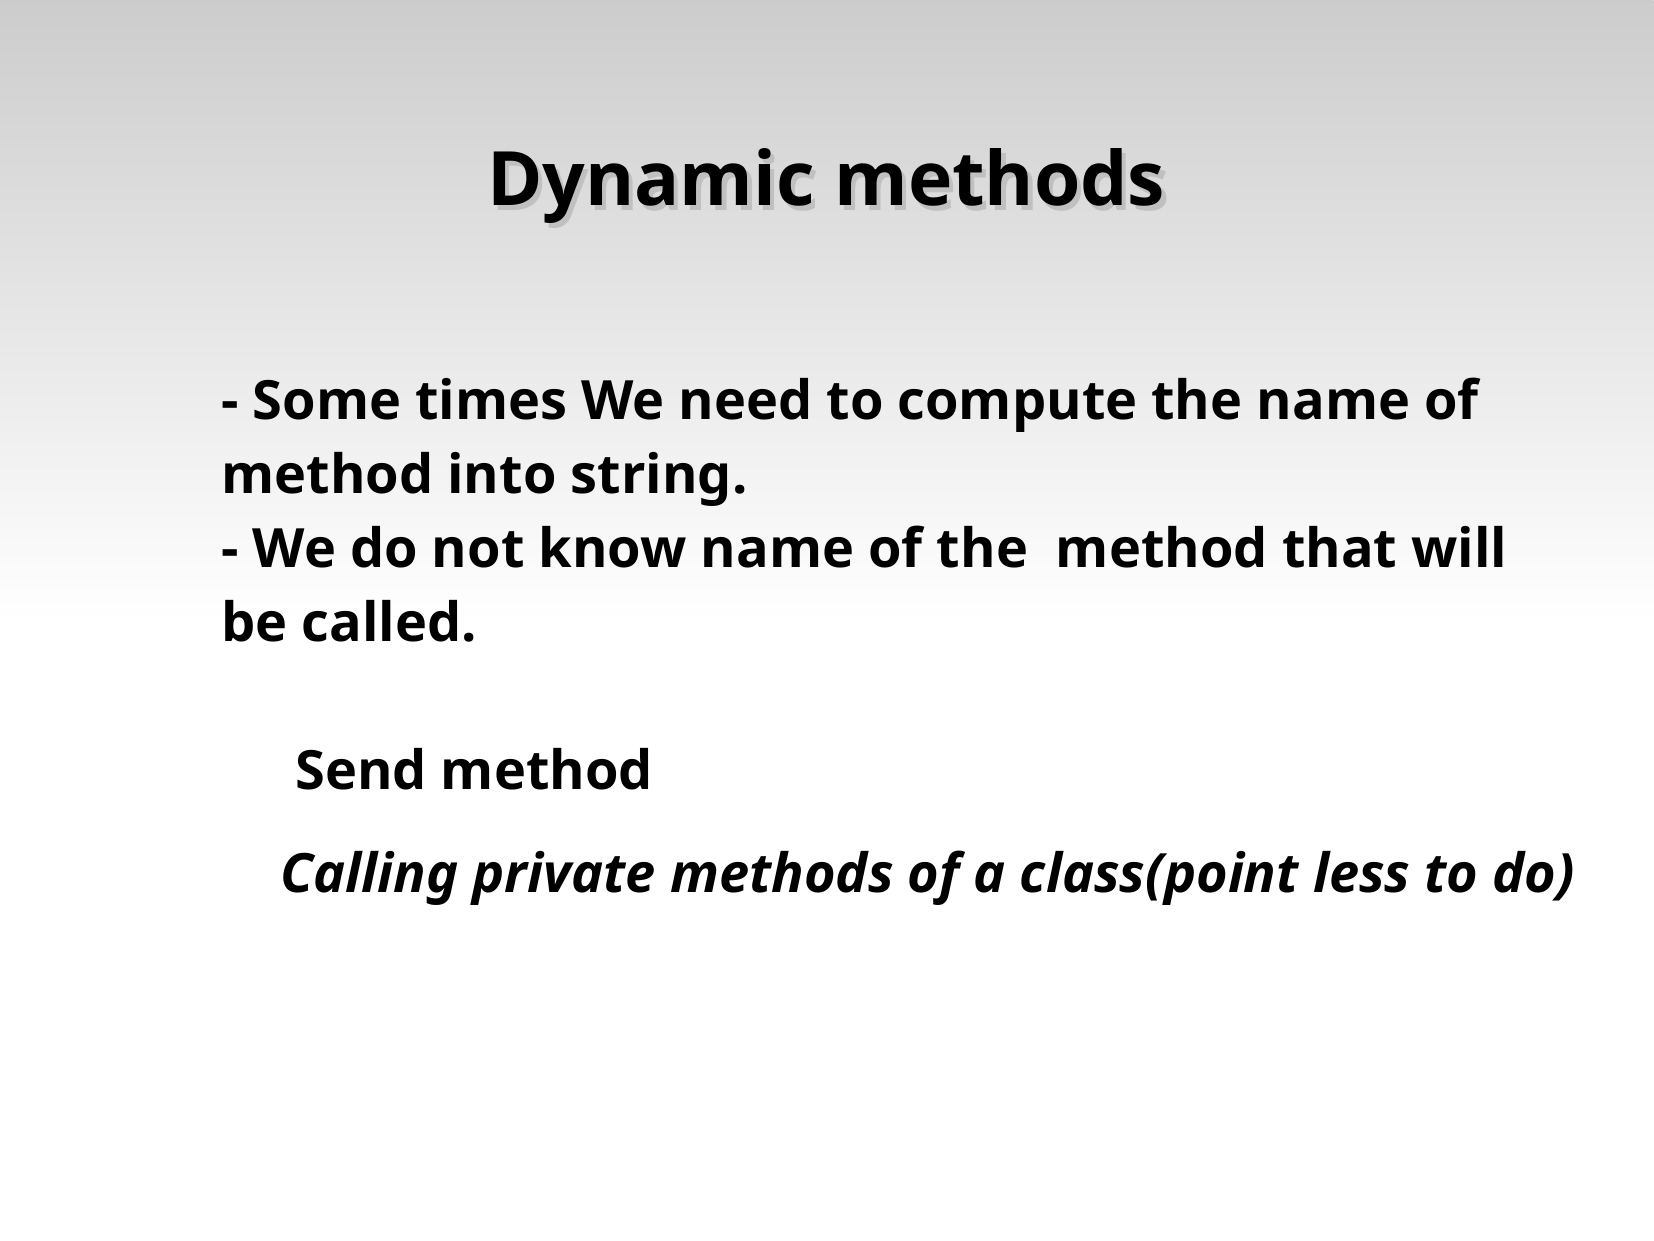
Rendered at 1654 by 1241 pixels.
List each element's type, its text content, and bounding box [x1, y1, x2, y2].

text_box - Some times We need to compute the name of method into string. - We do not know name of the method that will be called. Send method [206, 354, 1569, 761]
text_box Dynamic methods [472, 118, 1128, 223]
text_box Calling private methods of a class(point less to do) [265, 826, 1549, 1034]
